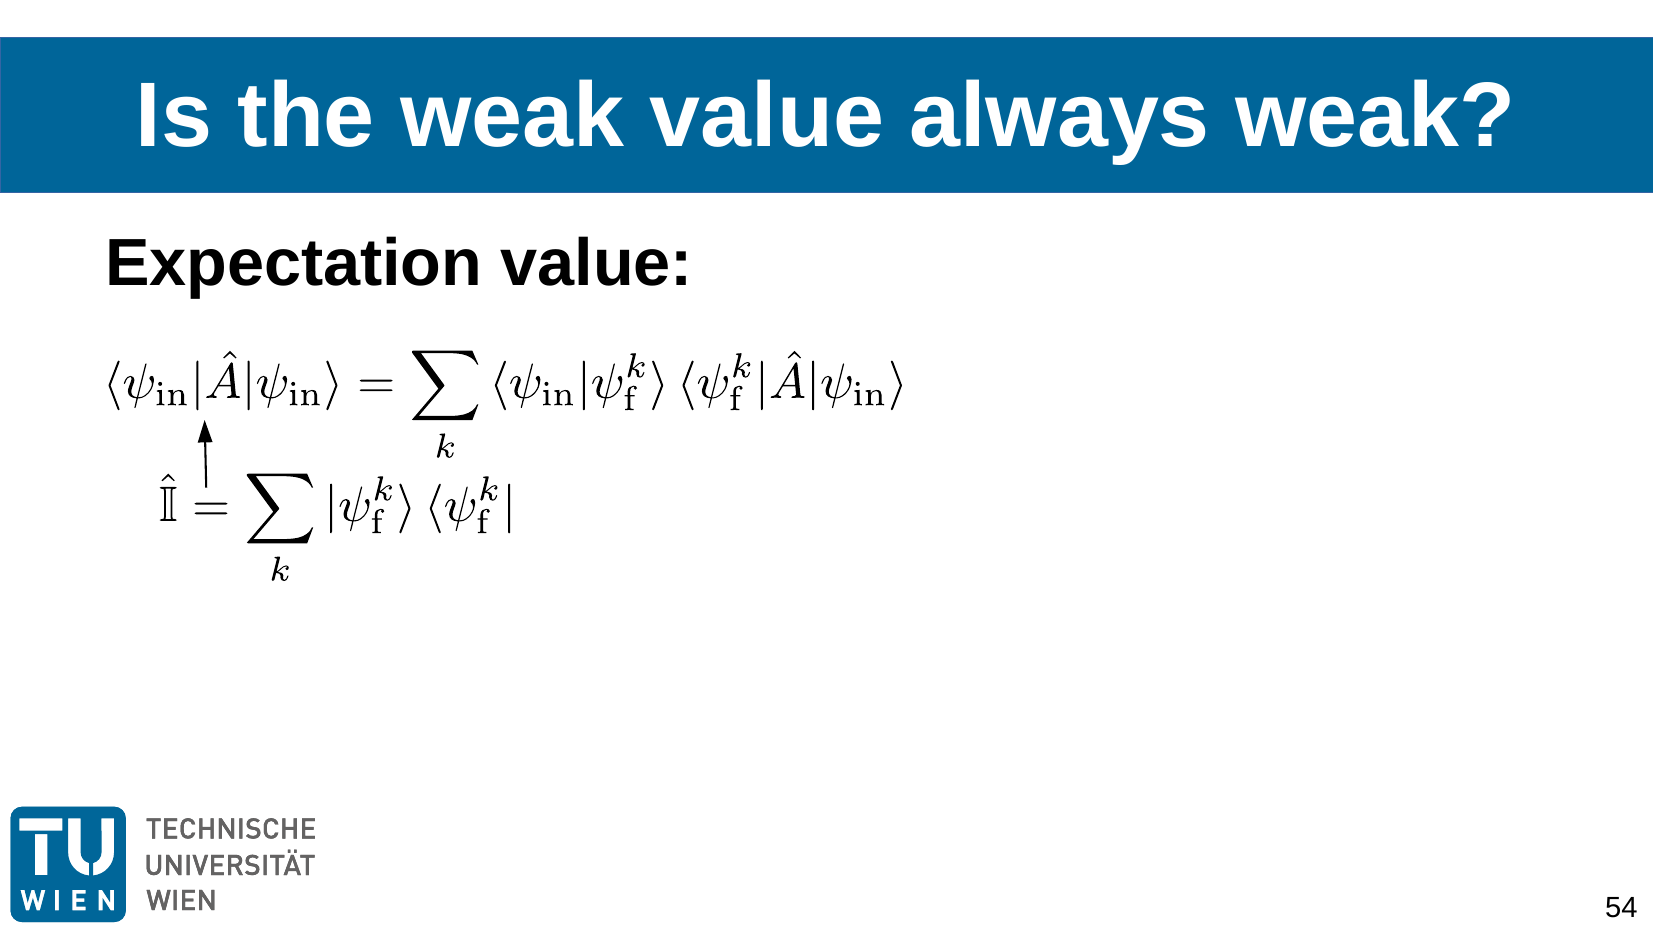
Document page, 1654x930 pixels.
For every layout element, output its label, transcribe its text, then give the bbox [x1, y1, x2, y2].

list Expectation value: [105, 225, 1593, 316]
picture [100, 330, 915, 590]
title Is the weak value always weak? [0, 37, 1653, 193]
